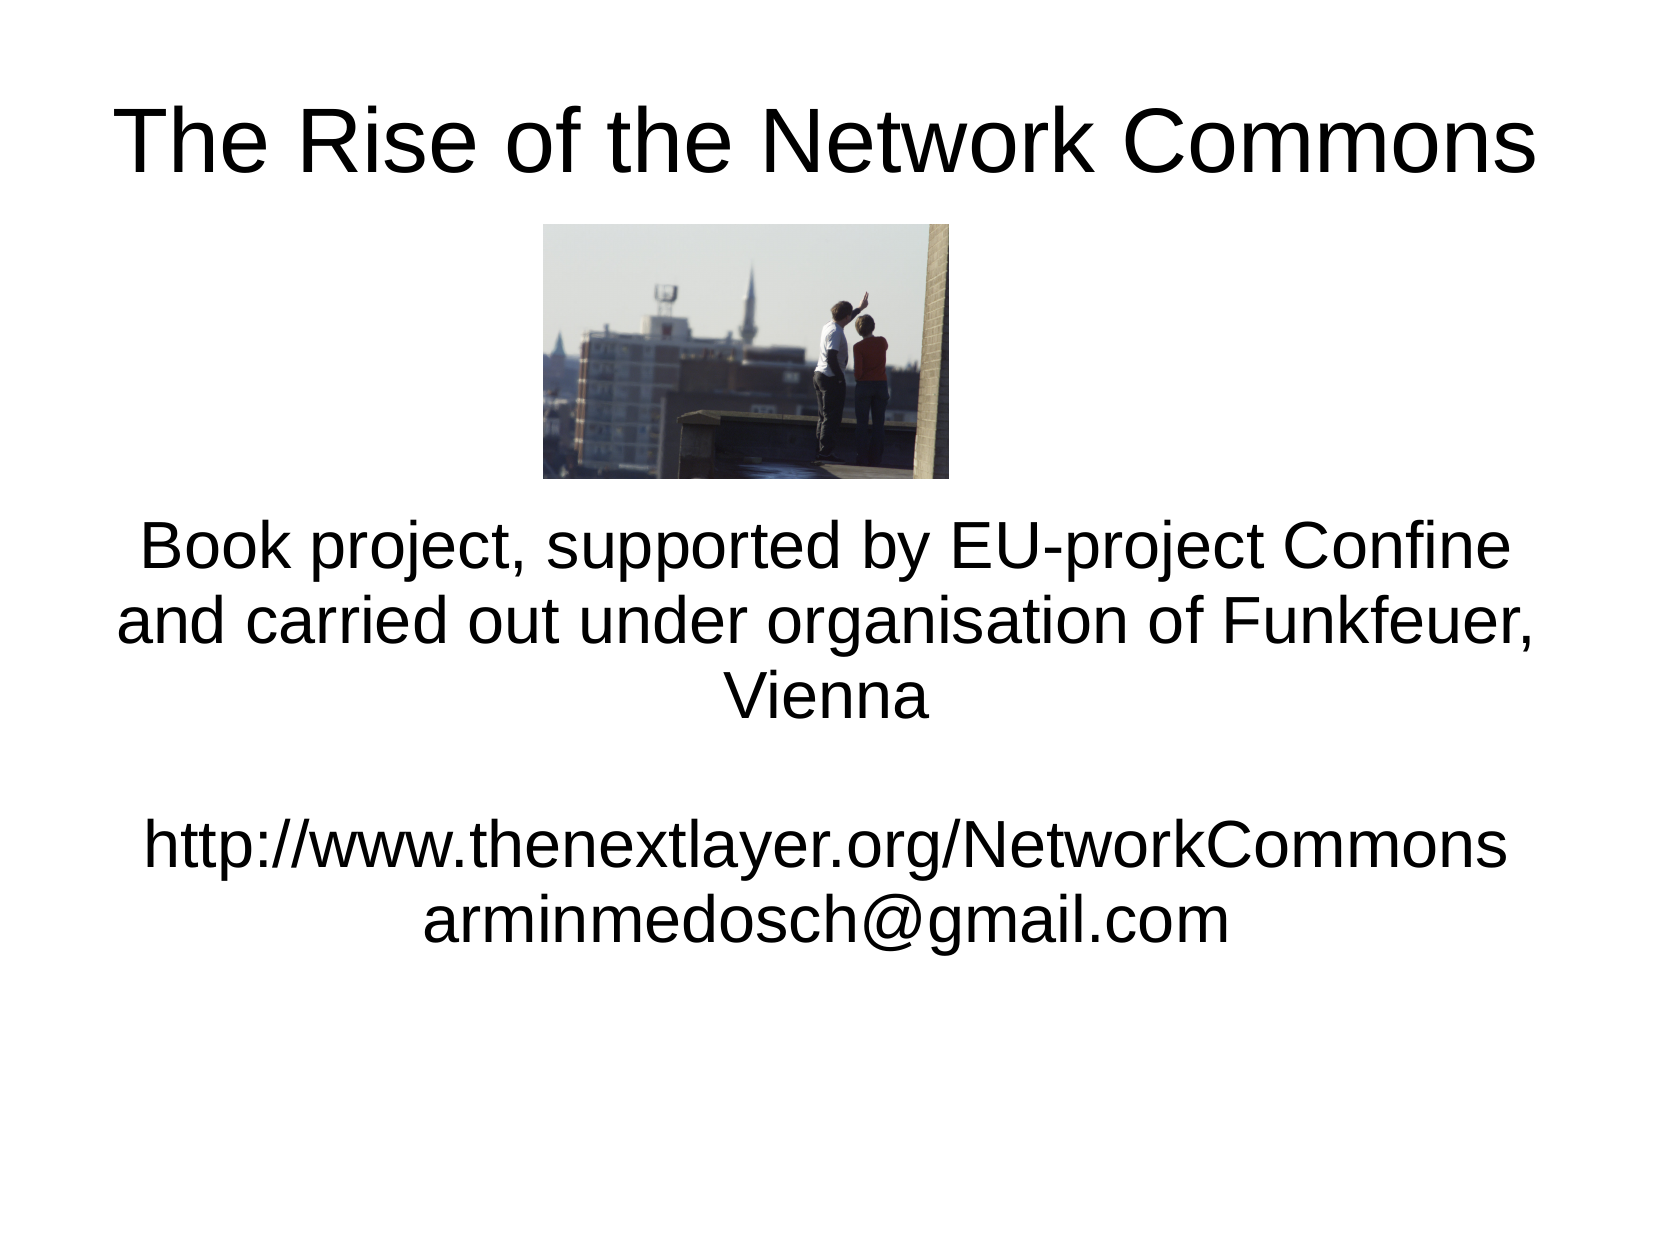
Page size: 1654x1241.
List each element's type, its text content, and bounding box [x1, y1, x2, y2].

title The Rise of the Network Commons [82, 37, 1571, 245]
picture [543, 245, 949, 372]
subtitle Book project, supported by EU-project Confine and carried out under organisation of Funkfeuer, Vienna http://www.thenextlayer.org/NetworkCommons arminmedosch@gmail.com [82, 372, 1571, 1093]
